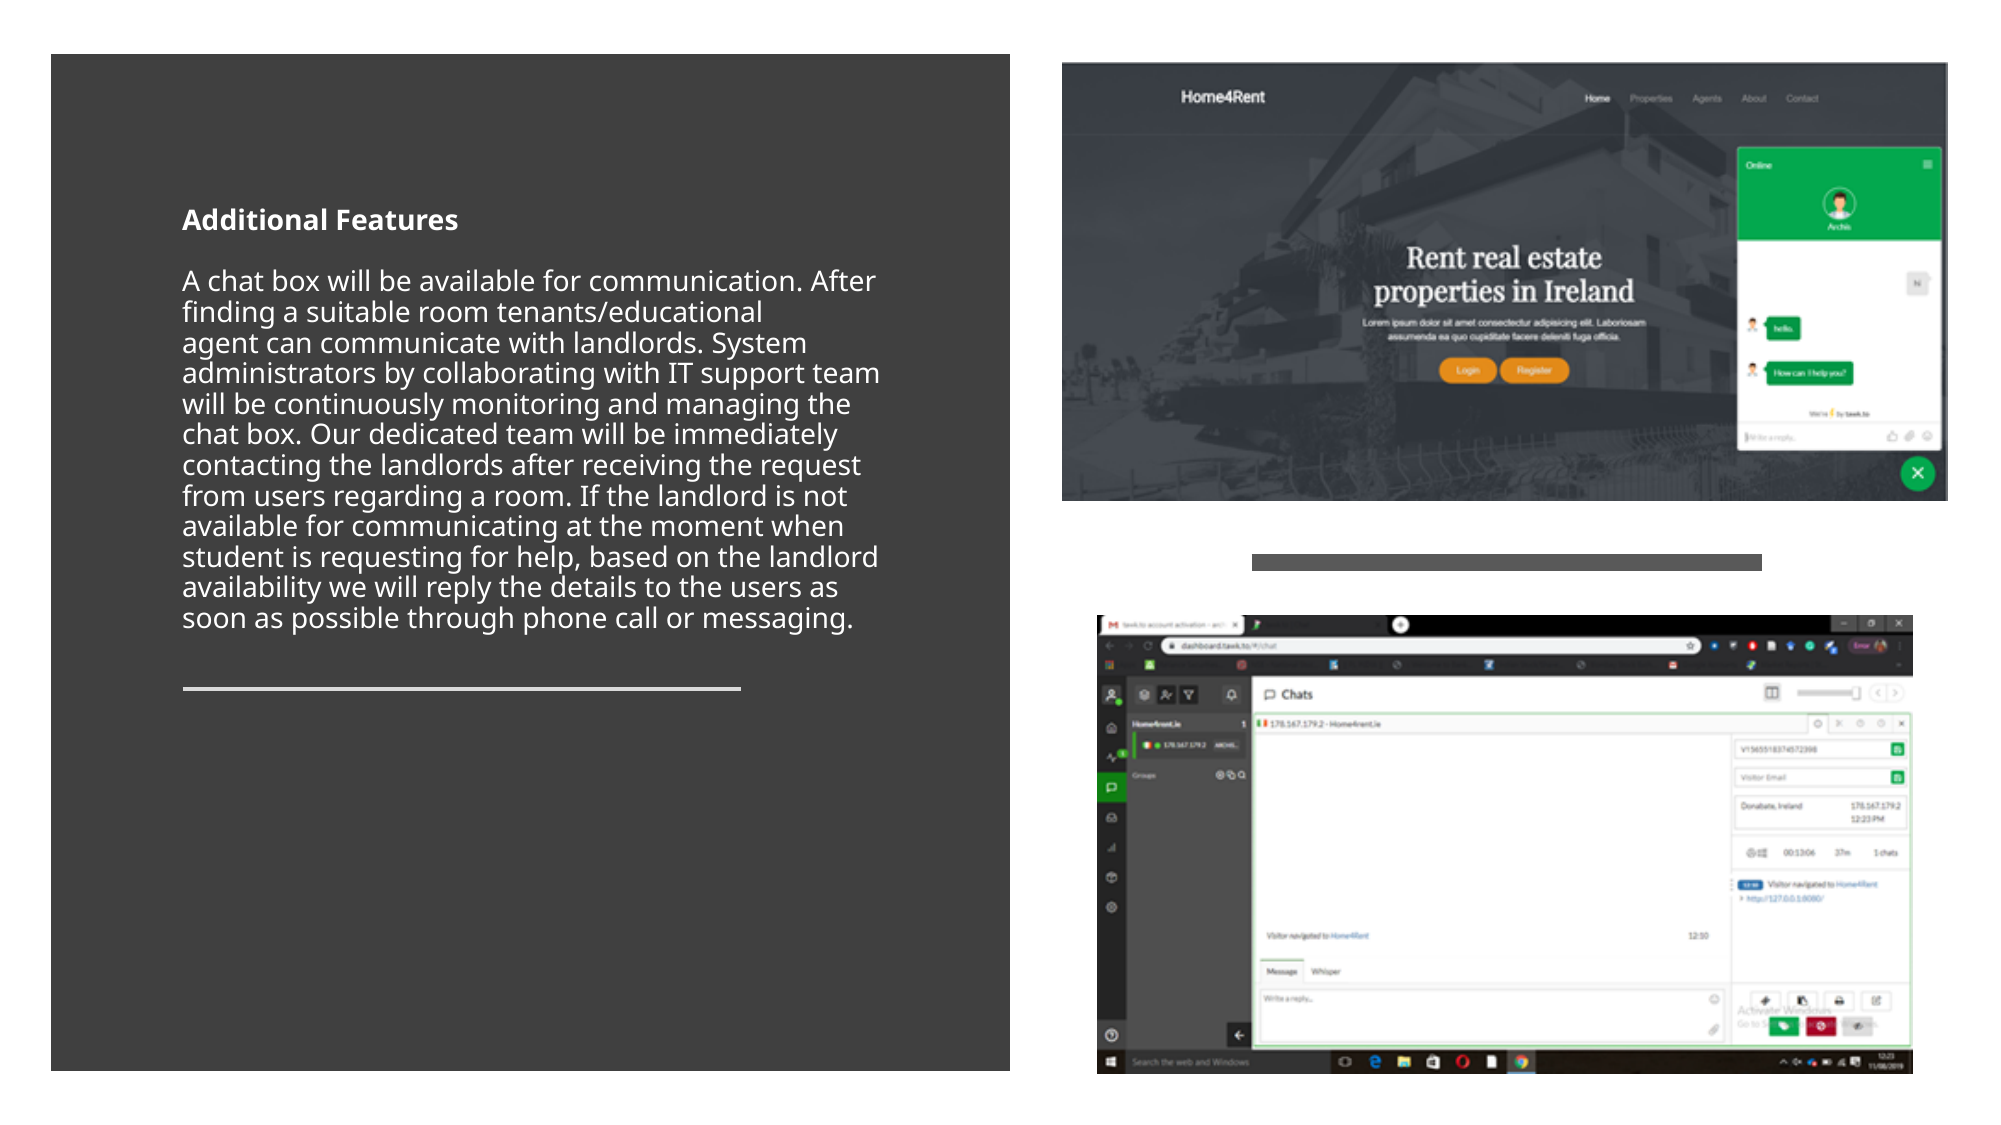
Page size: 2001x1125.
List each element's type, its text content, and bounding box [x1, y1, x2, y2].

text_box [61, 65, 1000, 1060]
title Additional Features A chat box will be available for communication. After finding a suitable room tenants/educational agent can communicate with landlords. System administrators by collaborating with IT support team will be continuously monitoring and managing the chat box. Our dedicated team will be immediately contacting the landlords after receiving the request from users regarding a room. If the landlord is not available for communicating at the moment when student is requesting for help, based on the landlord availability we will reply the details to the users as soon as possible through phone call or messaging. [167, 172, 899, 677]
picture [1097, 615, 1913, 1074]
picture [1062, 62, 1948, 501]
